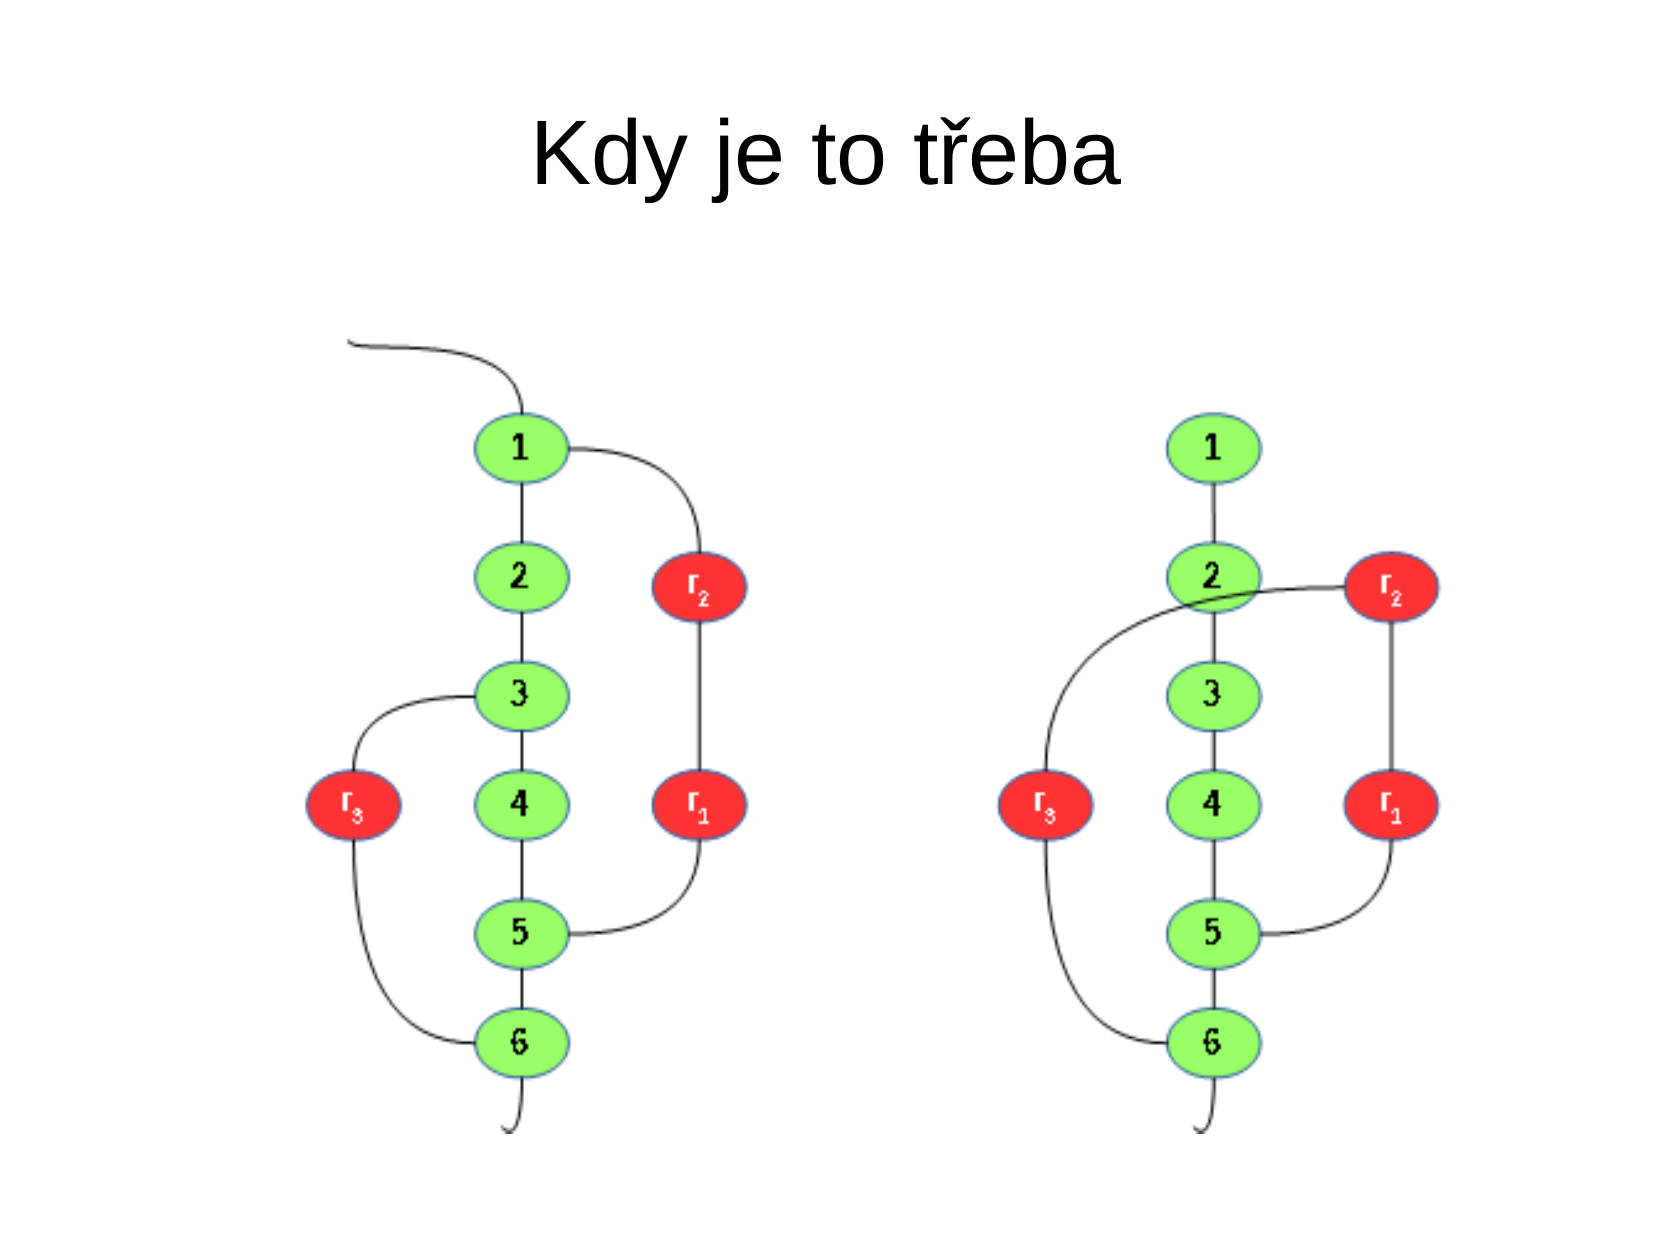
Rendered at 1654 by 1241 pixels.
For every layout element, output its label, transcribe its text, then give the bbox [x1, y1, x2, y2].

title Kdy je to třeba [82, 49, 1571, 257]
picture [232, 290, 1548, 1134]
